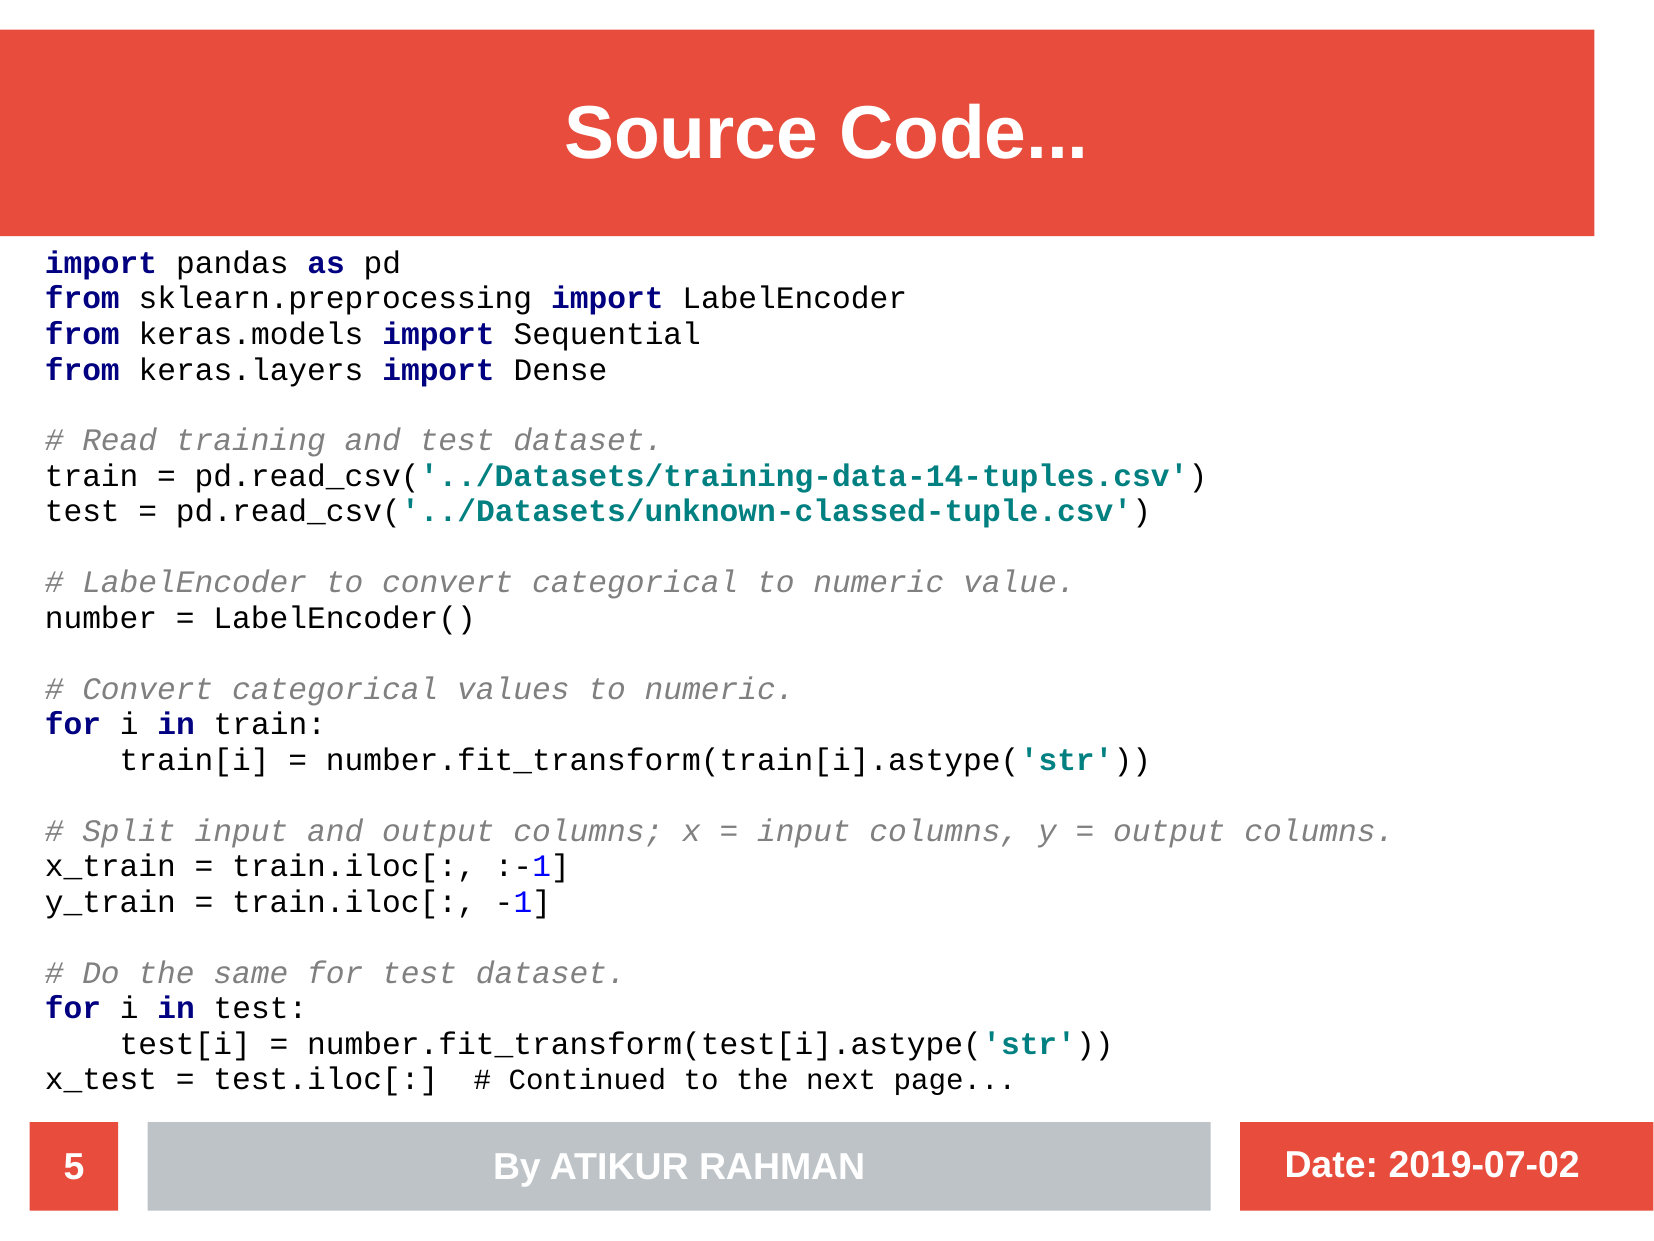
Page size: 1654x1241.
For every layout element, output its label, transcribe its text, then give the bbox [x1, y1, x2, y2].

title Source Code... [266, 59, 1388, 207]
text_box import pandas as pd from sklearn.preprocessing import LabelEncoder from keras.models import Sequential from keras.layers import Dense # Read training and test dataset. train = pd.read_csv('../Datasets/training-data-14-tuples.csv') test = pd.read_csv('../Datasets/unknown-classed-tuple.csv') # LabelEncoder to convert categorical to numeric value. number = LabelEncoder() # Convert categorical values to numeric. for i in train: train[i] = number.fit_transform(train[i].astype('str')) # Split input and output columns; x = input columns, y = output columns. x_train = train.iloc[:, :-1] y_train = train.iloc[:, -1] # Do the same for test dataset. for i in test: test[i] = number.fit_transform(test[i].astype('str')) x_test = test.iloc[:] # Continued to the next page... [30, 240, 1635, 1107]
